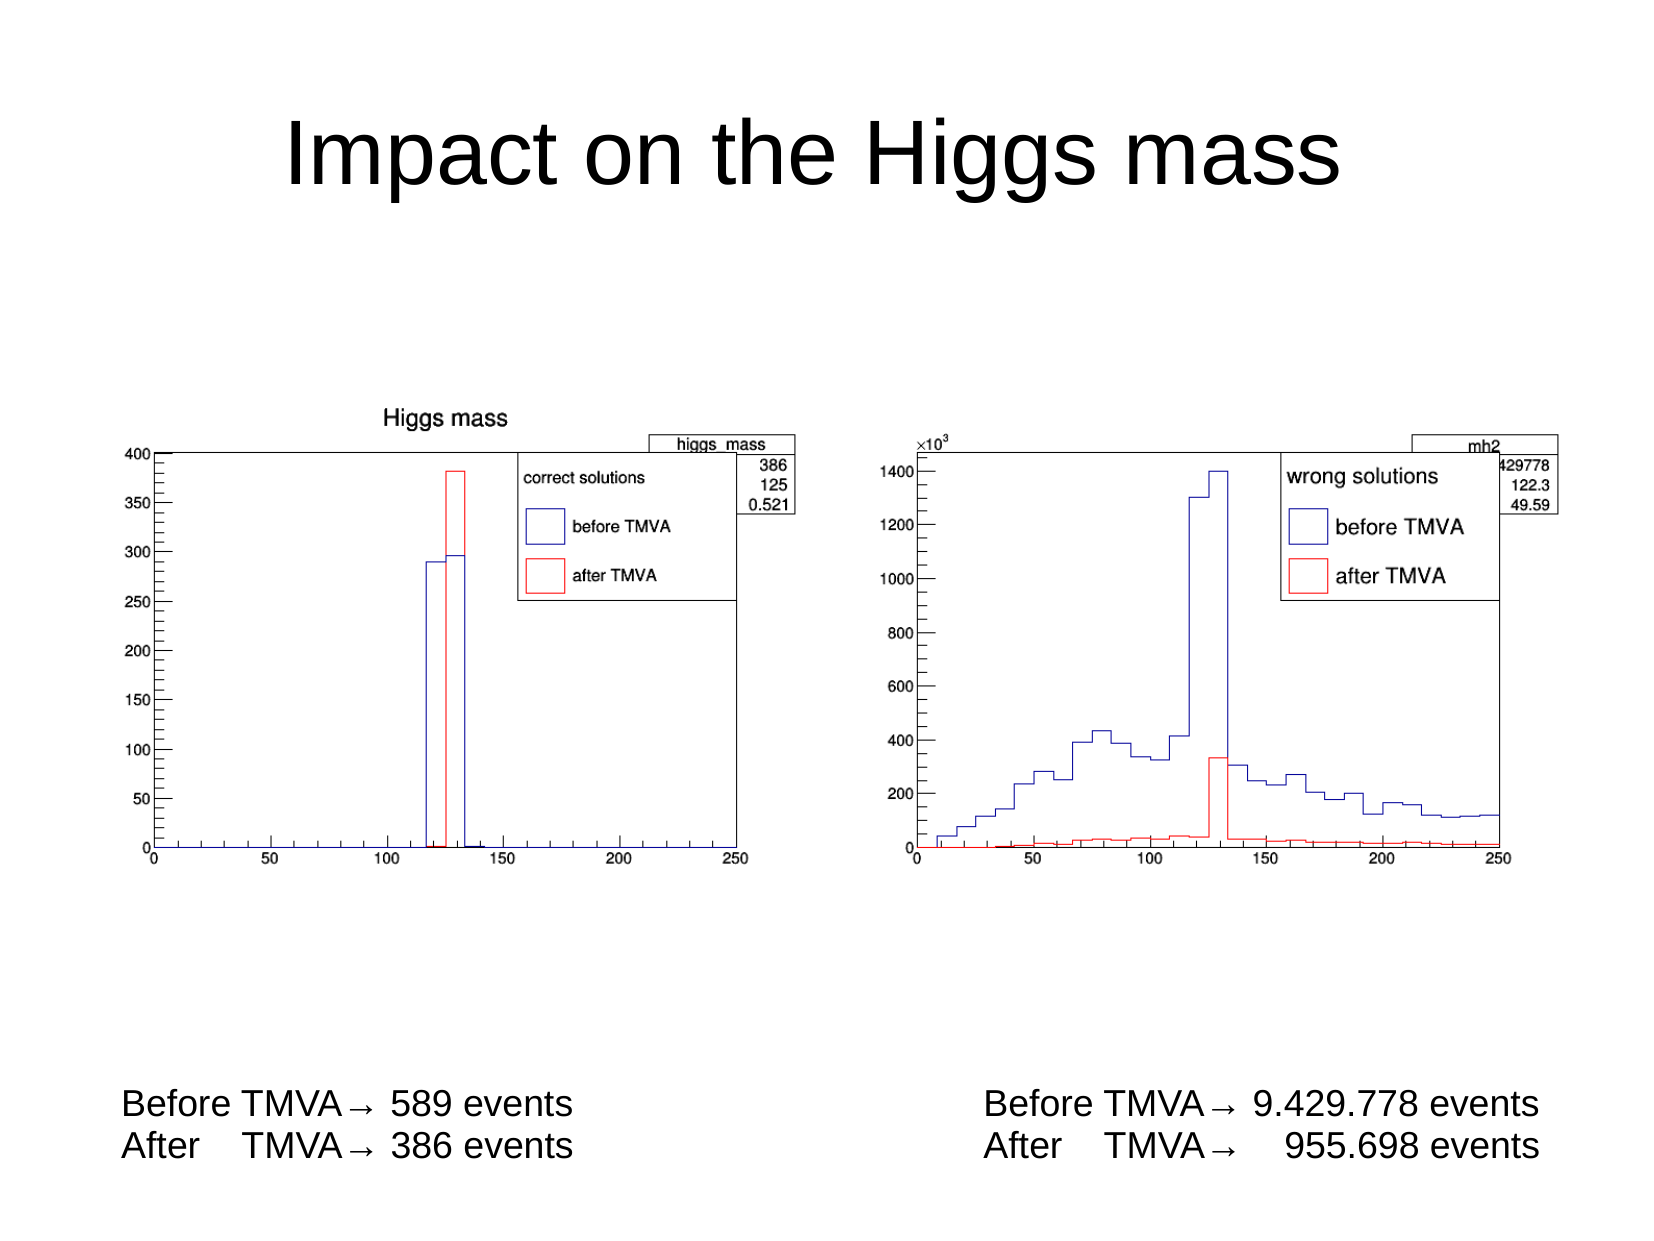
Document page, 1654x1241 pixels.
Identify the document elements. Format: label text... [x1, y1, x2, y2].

picture [82, 403, 809, 897]
title Impact on the Higgs mass [82, 49, 1571, 257]
picture [845, 403, 1572, 897]
text_box Before TMVA→ 9.429.778 events After TMVA→ 955.698 events [968, 1074, 1560, 1174]
text_box Before TMVA→ 589 events After TMVA→ 386 events [106, 1074, 733, 1174]
